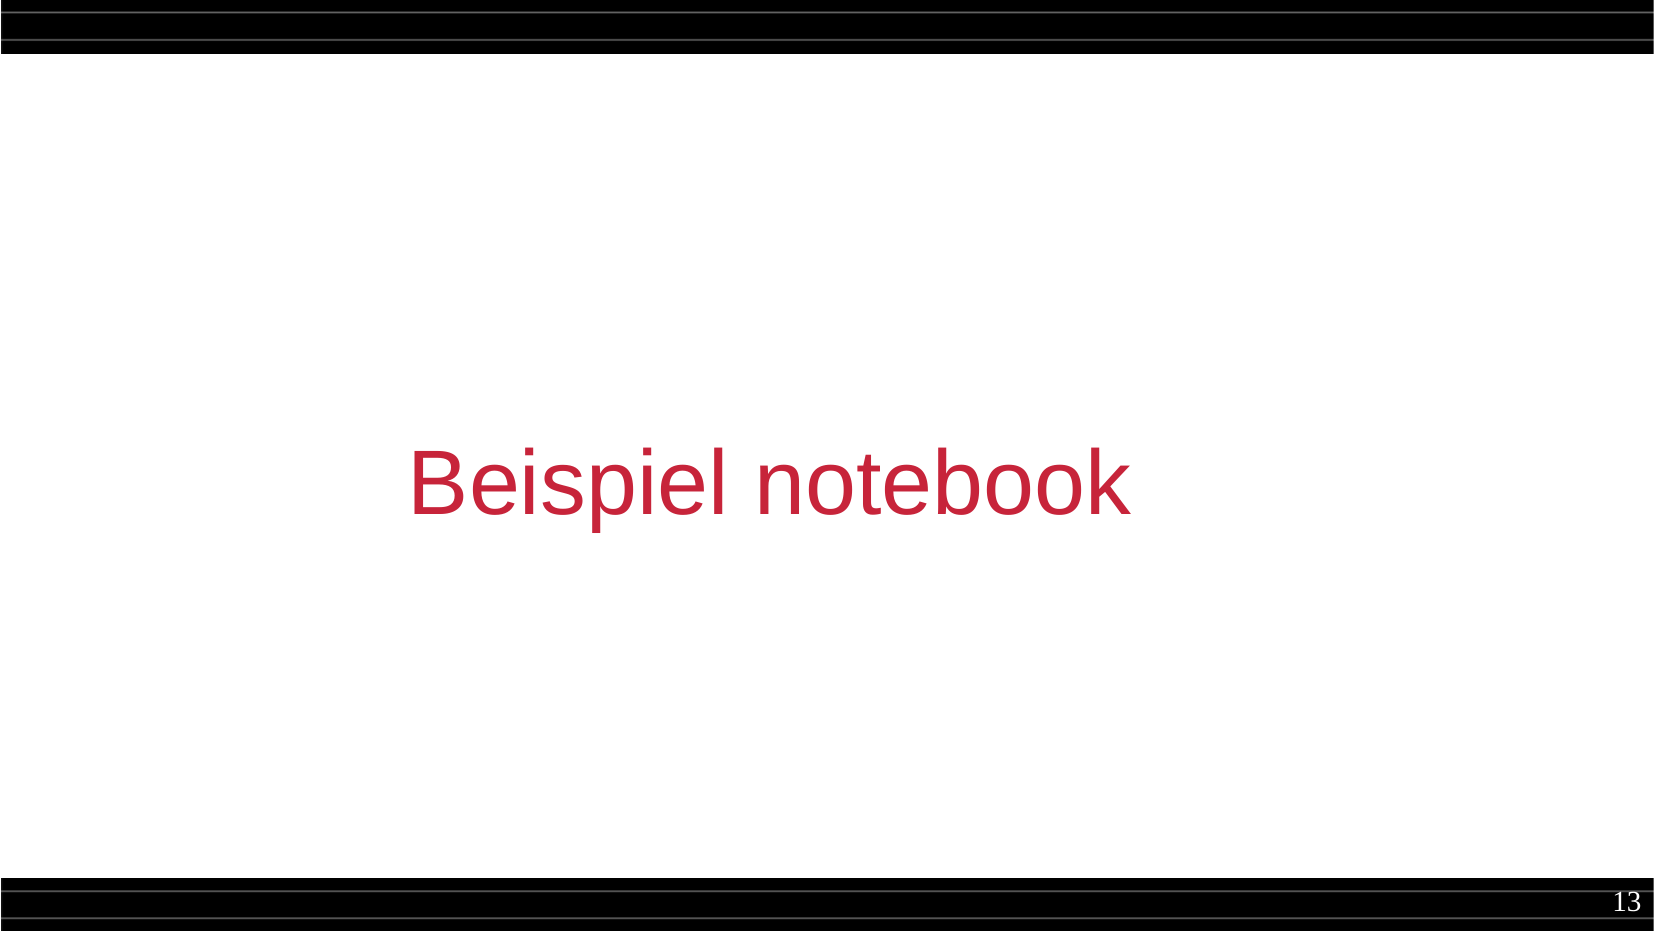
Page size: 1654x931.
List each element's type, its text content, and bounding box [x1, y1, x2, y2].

title Beispiel notebook [101, 405, 1591, 561]
picture [1, 0, 1654, 54]
picture [1, 878, 1654, 931]
